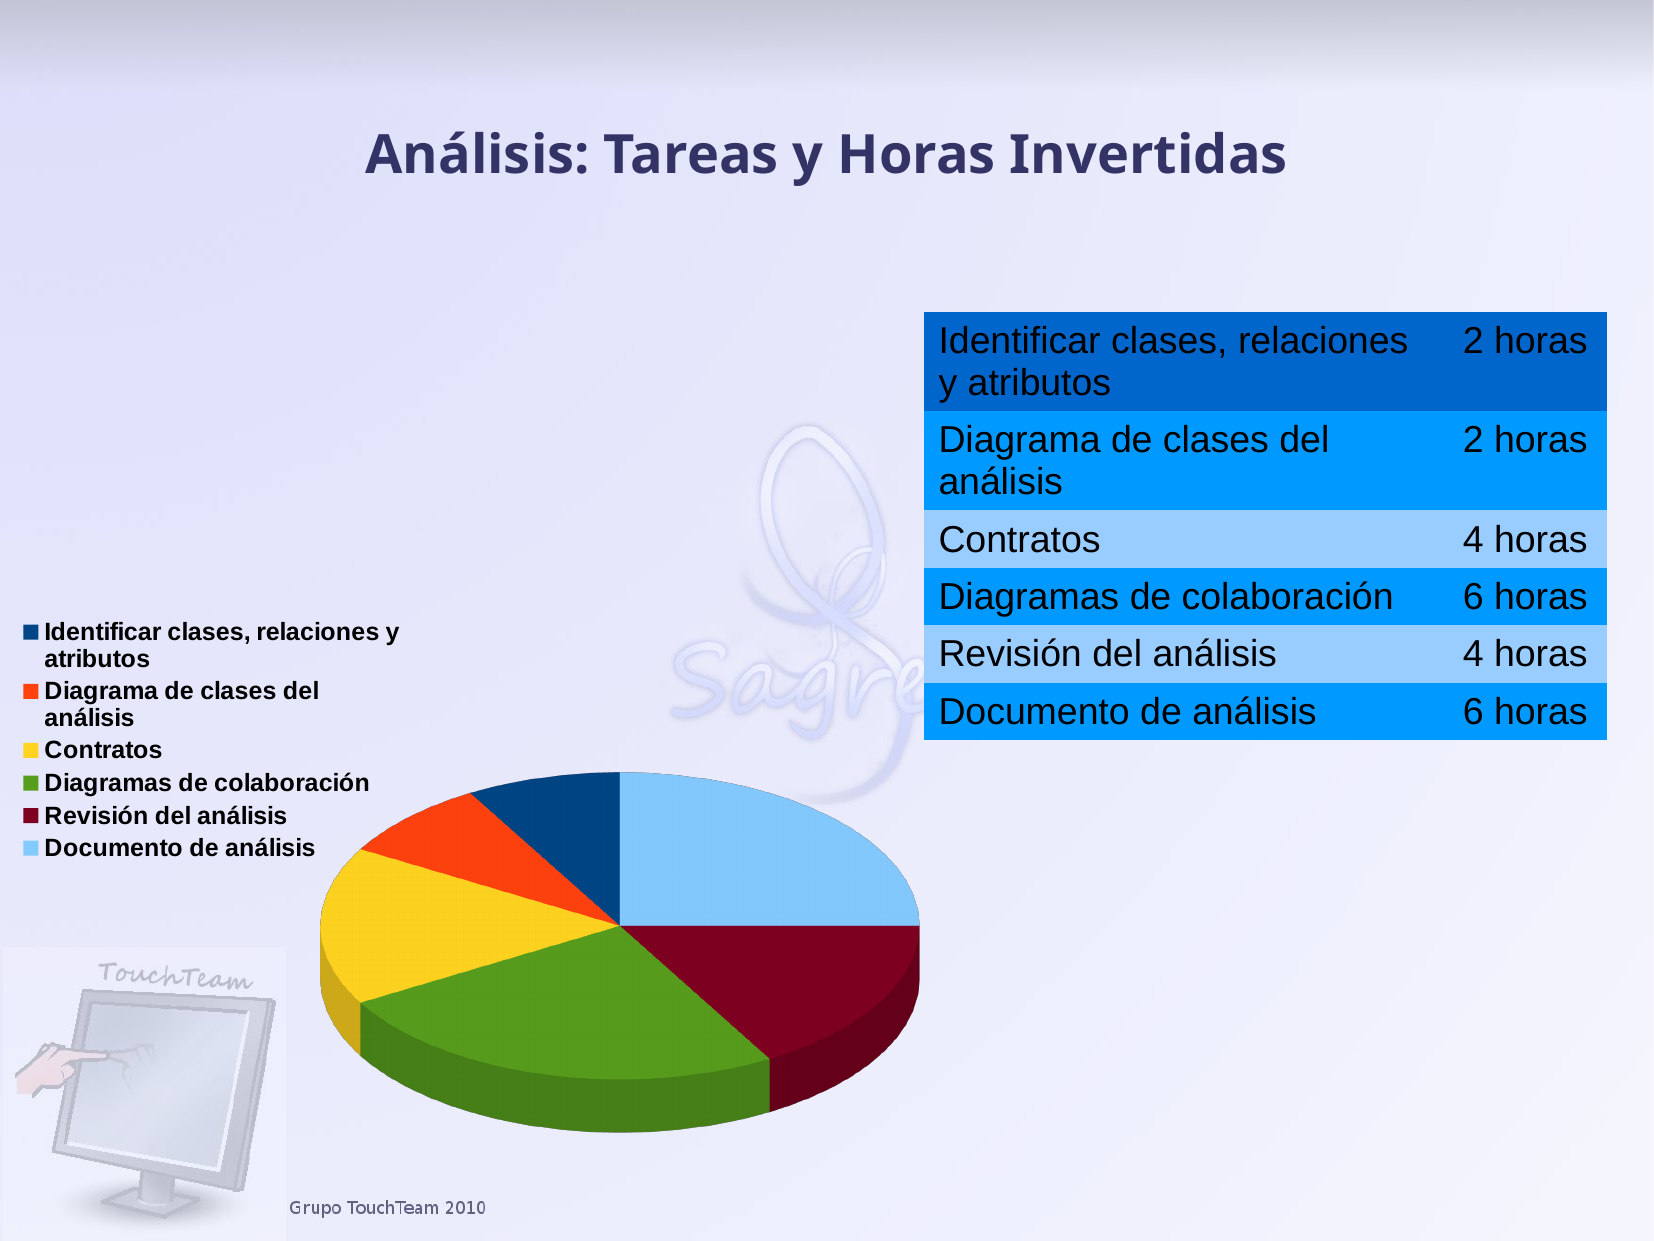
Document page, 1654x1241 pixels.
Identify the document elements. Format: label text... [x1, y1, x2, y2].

table_cell 6 horas [1448, 568, 1607, 625]
table_cell 6 horas [1448, 683, 1607, 740]
table_cell 4 horas [1448, 625, 1607, 683]
table_cell 2 horas [1448, 411, 1607, 510]
table_cell Documento de análisis [924, 683, 1448, 740]
table_cell Contratos [924, 510, 1448, 568]
table_cell Diagramas de colaboración [924, 568, 1448, 625]
picture [0, 0, 1654, 1241]
table_cell Revisión del análisis [924, 625, 1448, 683]
table_cell Diagrama de clases del análisis [924, 411, 1448, 510]
title Análisis: Tareas y Horas Invertidas [82, 56, 1571, 250]
chart [0, 442, 1063, 1241]
table_header Identificar clases, relaciones y atributos [924, 312, 1448, 411]
table_cell 4 horas [1448, 510, 1607, 568]
table_header 2 horas [1448, 312, 1607, 411]
